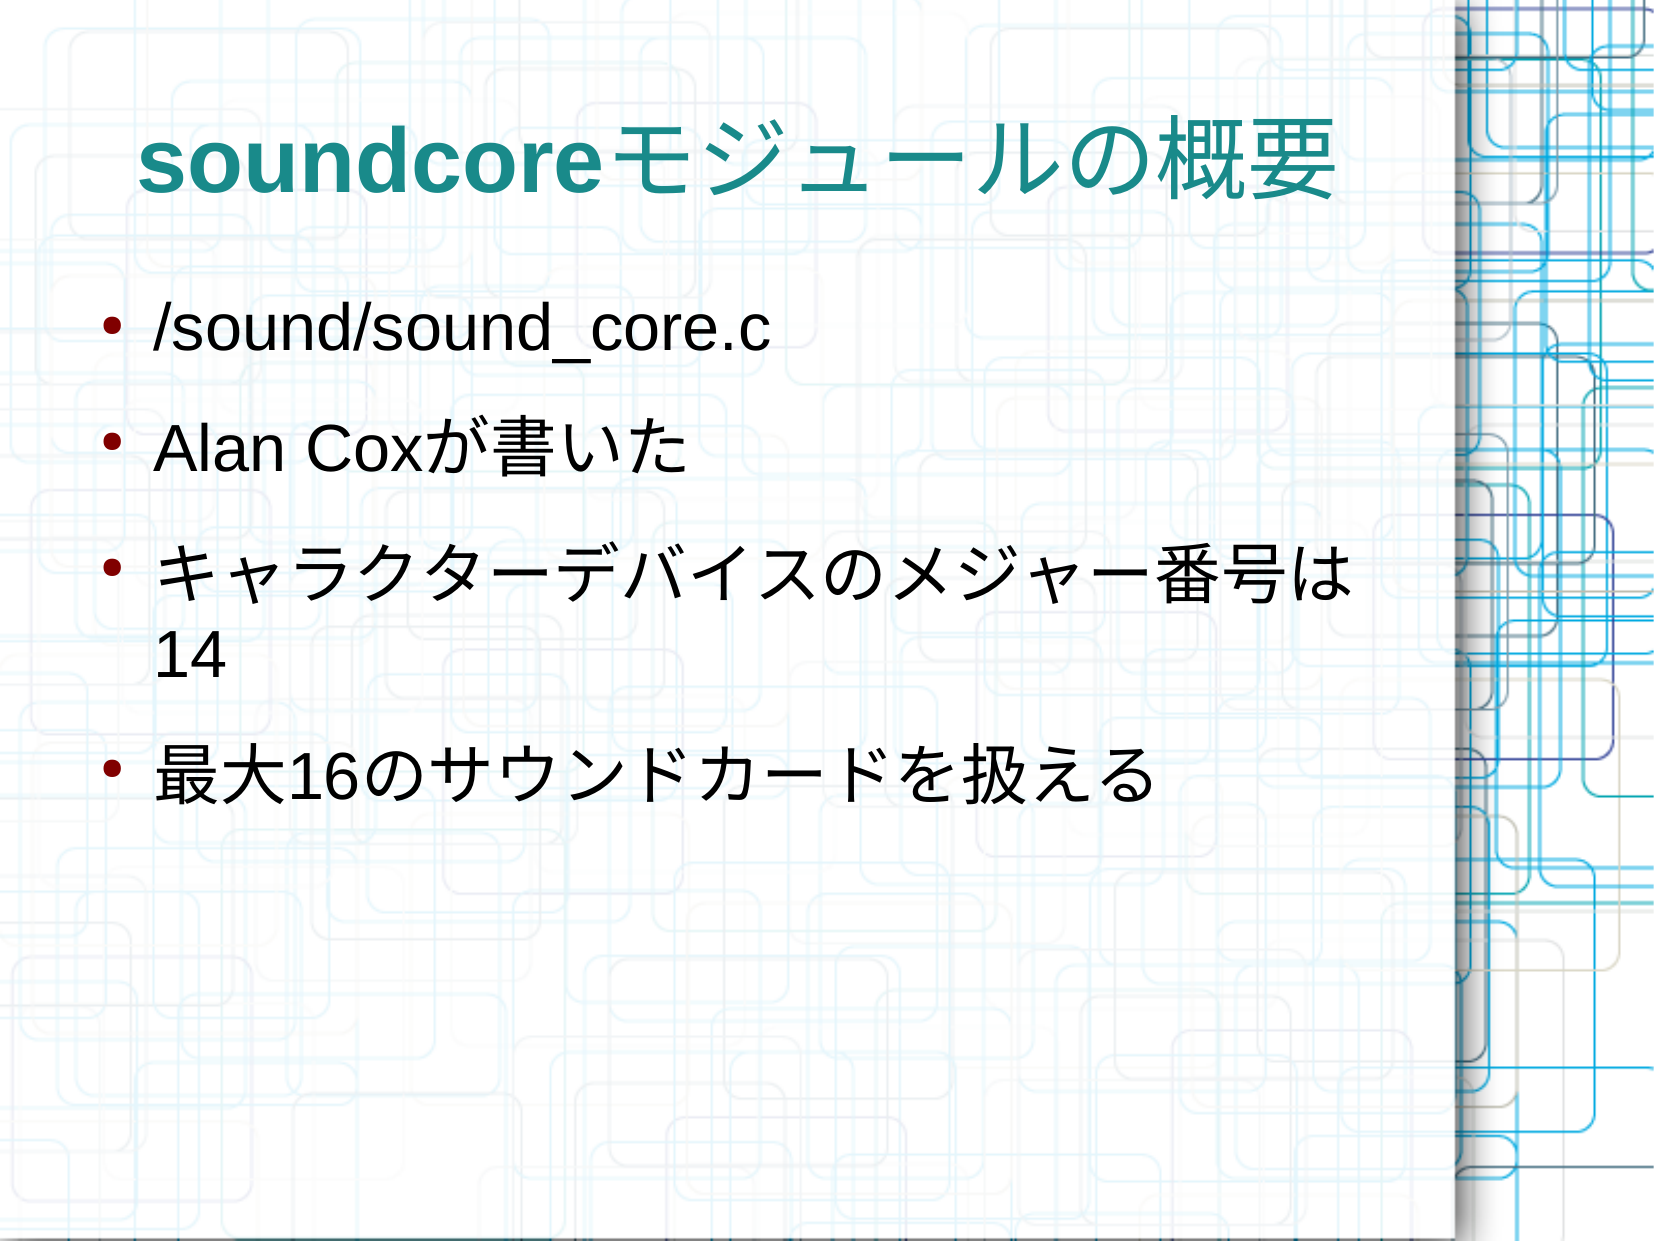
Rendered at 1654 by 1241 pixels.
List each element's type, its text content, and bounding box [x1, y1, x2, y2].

title soundcoreモジュールの概要 [59, 49, 1418, 257]
picture [0, 0, 1654, 1241]
list /sound/sound_core.c Alan Coxが書いた キャラクターデバイスのメジャー番号は14 最大16のサウンドカードを扱える [82, 290, 1418, 1010]
